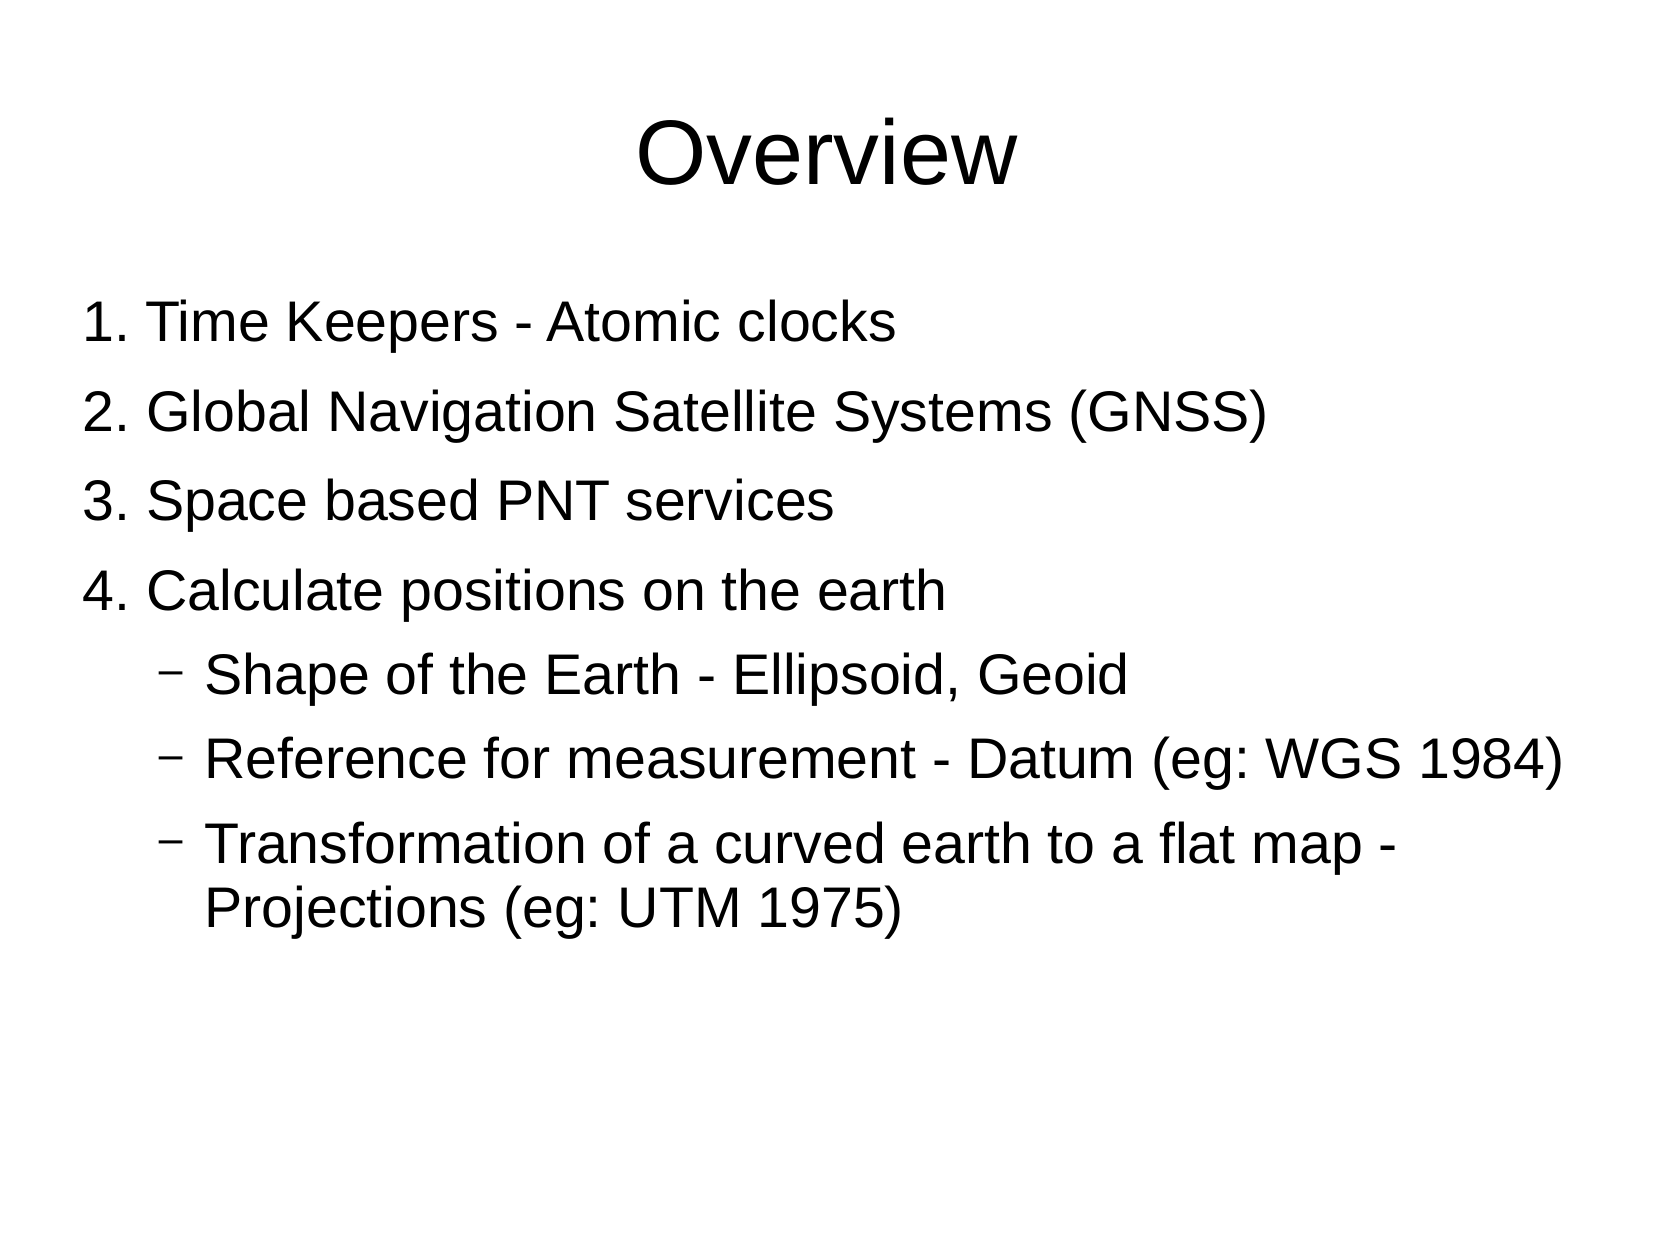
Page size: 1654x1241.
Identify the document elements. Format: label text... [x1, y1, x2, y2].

title Overview [82, 49, 1571, 257]
list 1. Time Keepers - Atomic clocks 2. Global Navigation Satellite Systems (GNSS) 3. Space based PNT services 4. Calculate positions on the earth Shape of the Earth - Ellipsoid, Geoid Reference for measurement - Datum (eg: WGS 1984) Transformation of a curved earth to a flat map - Projections (eg: UTM 1975) [82, 290, 1571, 1010]
